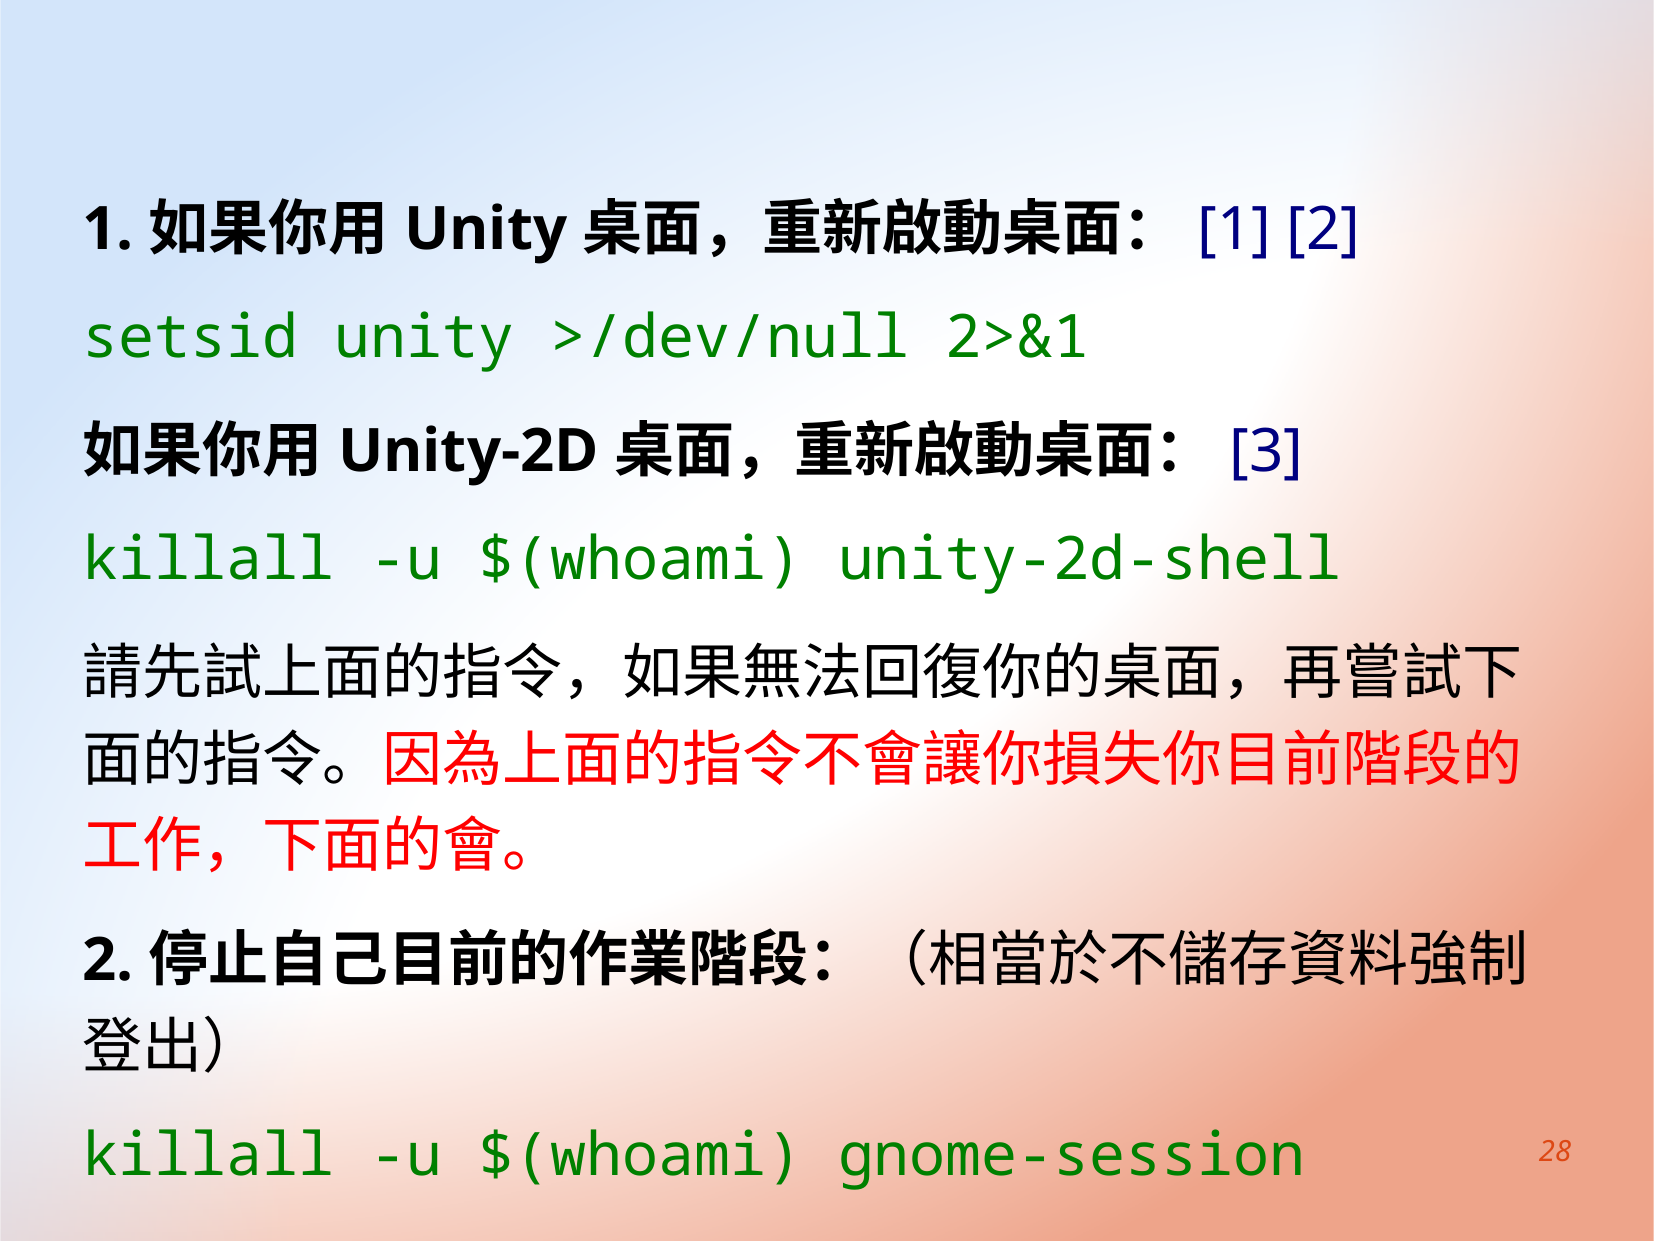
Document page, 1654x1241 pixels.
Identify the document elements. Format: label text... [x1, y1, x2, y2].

list 1.如果你用Unity桌面，重新啟動桌面：[1] [2] setsid unity >/dev/null 2>&1 如果你用Unity-2D桌面，重新啟動桌面：[3] killall -u $(whoami) unity-2d-shell 請先試上面的指令，如果無法回復你的桌面，再嘗試下面的指令。因為上面的指令不會讓你損失你目前階段的工作，下面的會。 2.停止自己目前的作業階段：（相當於不儲存資料強制登出） killall -u $(whoami) gnome-session [82, 180, 1571, 1201]
picture [0, 0, 1654, 1241]
